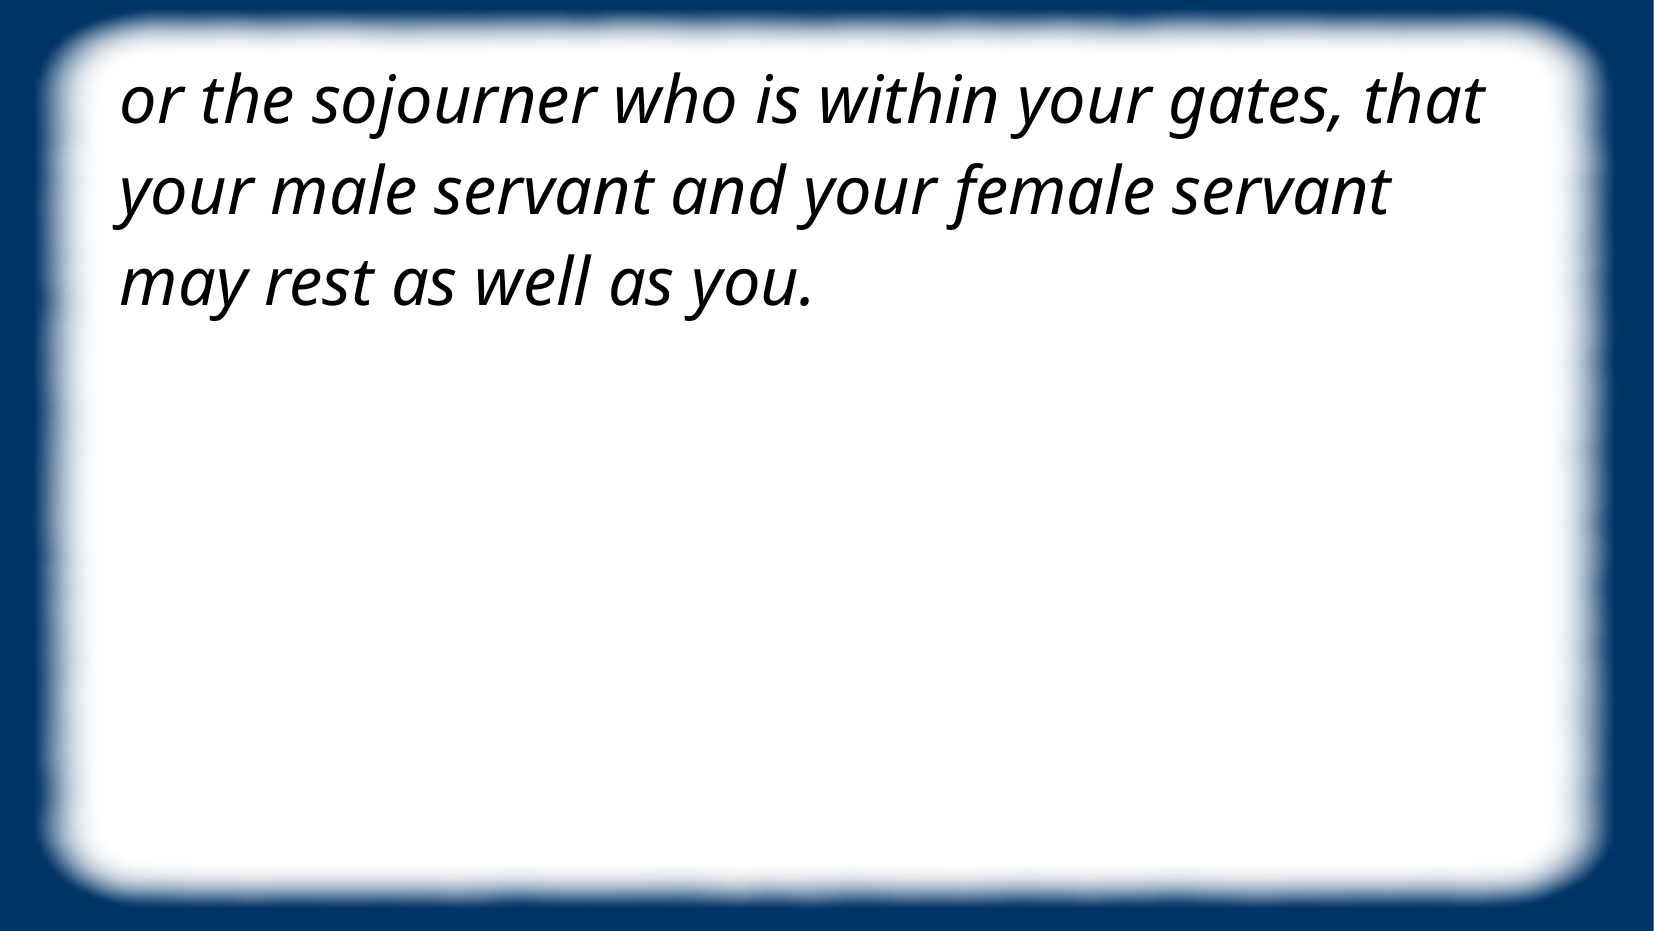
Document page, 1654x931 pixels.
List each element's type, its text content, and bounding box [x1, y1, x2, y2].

picture [0, 0, 1654, 931]
text_box or the sojourner who is within your gates, that your male servant and your female servant may rest as well as you. [105, 45, 1546, 346]
